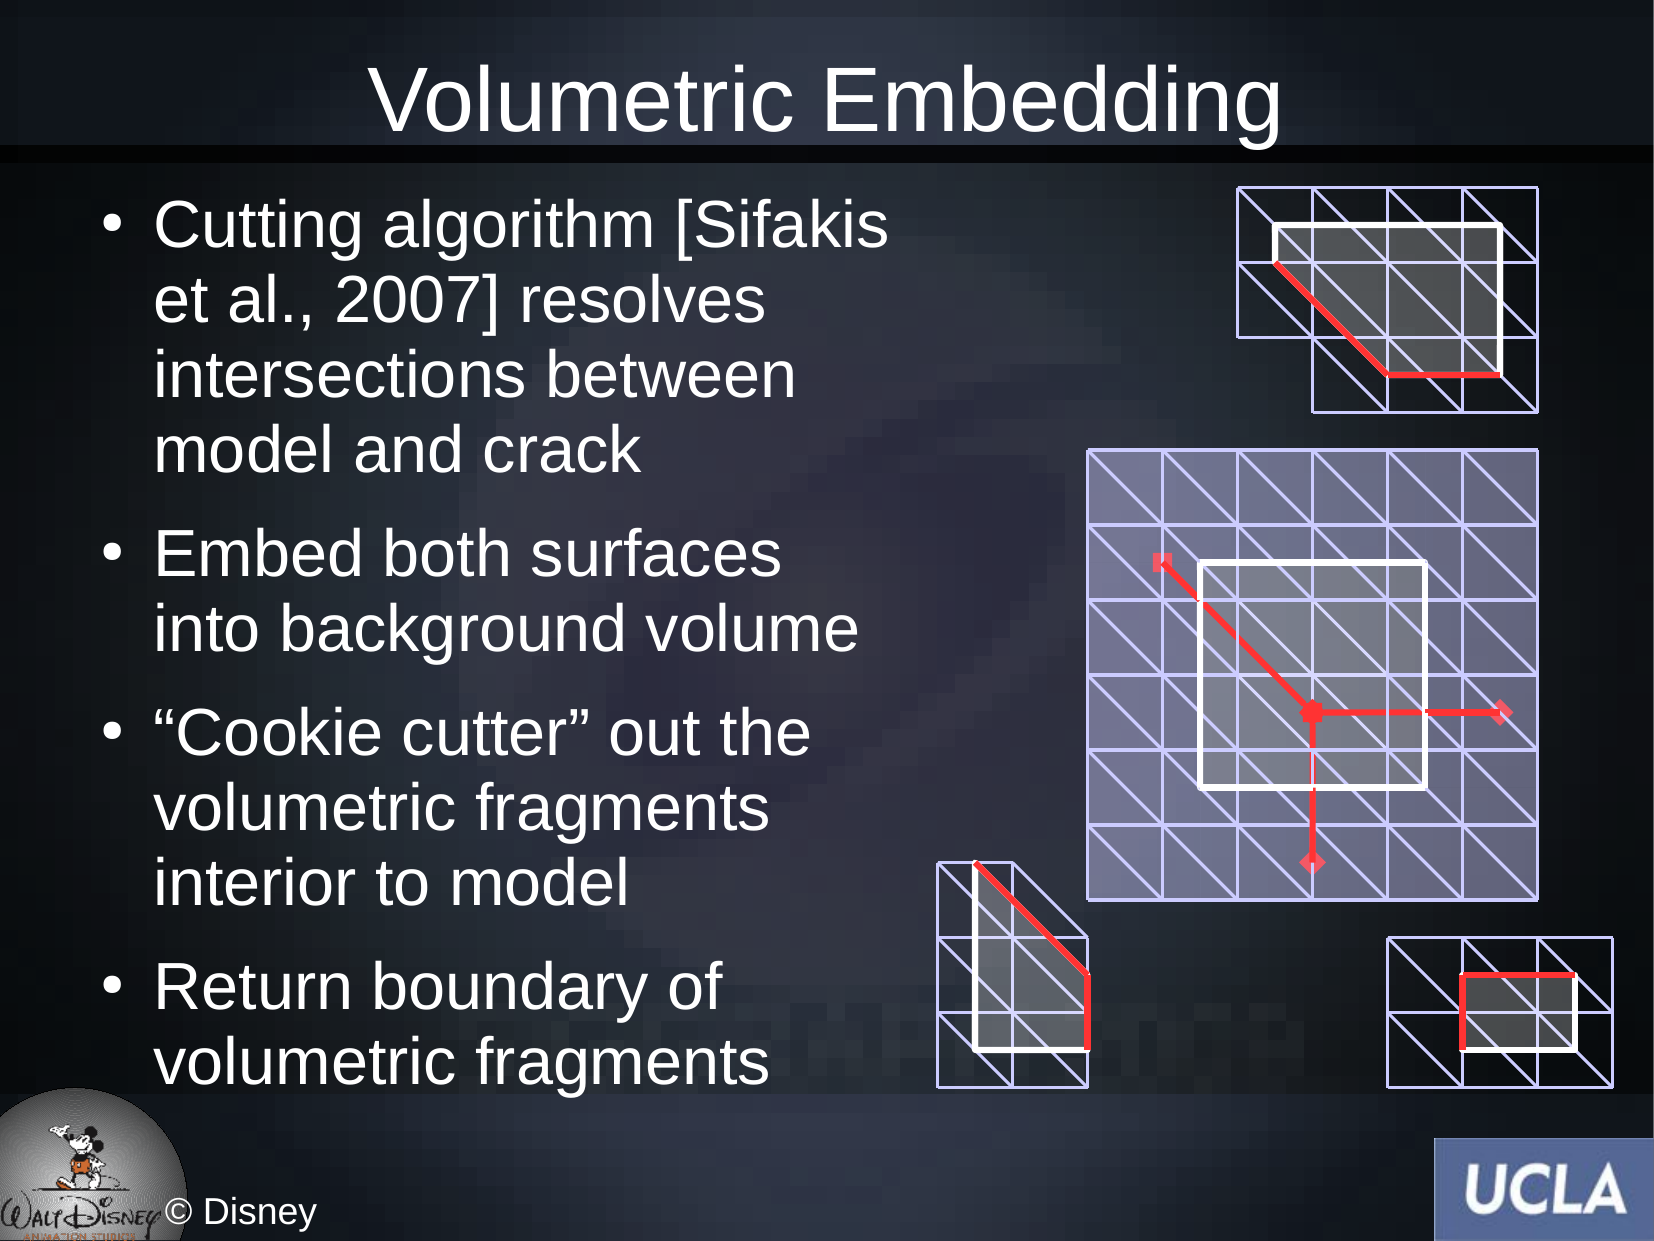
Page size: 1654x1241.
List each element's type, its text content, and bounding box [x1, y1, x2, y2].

text_box [1318, 752, 1386, 784]
text_box [1389, 530, 1418, 559]
text_box [1168, 827, 1236, 895]
title Volumetric Embedding [82, 48, 1571, 152]
text_box [1204, 610, 1236, 670]
text_box [1204, 720, 1232, 748]
text_box [1093, 602, 1161, 670]
text_box [1464, 830, 1532, 898]
text_box [1093, 452, 1161, 520]
text_box [1314, 530, 1343, 559]
text_box [1428, 569, 1457, 598]
text_box [1468, 827, 1536, 895]
text_box [1204, 677, 1236, 745]
text_box [1428, 719, 1457, 748]
text_box [1464, 530, 1532, 598]
text_box [1318, 827, 1386, 895]
text_box [1164, 680, 1197, 748]
text_box [1239, 602, 1386, 709]
text_box [1464, 605, 1532, 673]
text_box [1239, 455, 1307, 523]
text_box [1275, 225, 1501, 376]
text_box [1089, 755, 1157, 823]
text_box [1089, 455, 1157, 523]
text_box [1389, 755, 1418, 784]
text_box [1357, 791, 1386, 820]
text_box [1428, 644, 1457, 673]
text_box [1168, 602, 1196, 630]
text_box [1204, 645, 1232, 673]
text_box [1208, 602, 1236, 630]
text_box [1432, 716, 1461, 745]
text_box [1393, 677, 1422, 706]
text_box [1393, 452, 1461, 520]
text_box [1428, 602, 1461, 670]
text_box [1243, 527, 1311, 559]
text_box [1393, 527, 1461, 595]
text_box [1093, 827, 1161, 895]
text_box [1428, 752, 1461, 820]
text_box [1282, 566, 1311, 595]
text_box [1316, 757, 1343, 784]
text_box [975, 868, 1088, 1051]
text_box [1239, 791, 1307, 823]
text_box [1464, 455, 1532, 523]
text_box [1239, 566, 1307, 598]
text_box [1164, 530, 1197, 591]
text_box [1089, 680, 1157, 748]
text_box [1389, 716, 1422, 748]
text_box [1464, 680, 1493, 709]
text_box [1089, 830, 1157, 898]
text_box [1243, 452, 1311, 520]
text_box [1168, 527, 1236, 559]
text_box [1243, 752, 1309, 784]
text_box [1357, 566, 1386, 595]
text_box [1468, 752, 1536, 820]
text_box [1168, 452, 1236, 520]
text_box [1207, 791, 1236, 820]
text_box [1239, 755, 1268, 784]
text_box [1389, 791, 1457, 823]
text_box [1239, 645, 1309, 748]
text_box [1468, 602, 1536, 670]
text_box [1318, 527, 1386, 559]
list Cutting algorithm [Sifakis et al., 2007] resolves intersections between model and crack Embed both surfaces into background volume “Cookie cutter” out the volumetric fragments interior to model Return boundary of volumetric fragments [82, 187, 901, 1099]
text_box [1428, 677, 1461, 709]
text_box [1466, 978, 1575, 1050]
text_box [1314, 832, 1382, 898]
text_box [1464, 716, 1532, 748]
text_box [1204, 570, 1232, 598]
text_box [1204, 752, 1236, 784]
text_box [1389, 455, 1457, 523]
text_box [1314, 455, 1382, 523]
text_box [1389, 680, 1418, 709]
text_box [1207, 566, 1236, 595]
text_box [1164, 570, 1192, 598]
picture [0, 0, 1654, 1241]
text_box [1164, 755, 1232, 823]
text_box [1168, 752, 1197, 781]
text_box [1164, 605, 1197, 673]
text_box [1093, 527, 1161, 595]
text_box [1393, 827, 1461, 895]
text_box [1089, 530, 1157, 598]
text_box [1089, 605, 1157, 673]
text_box [1393, 602, 1422, 631]
text_box [1389, 605, 1422, 673]
text_box [1464, 755, 1532, 823]
text_box [1093, 752, 1161, 820]
text_box [1314, 566, 1382, 598]
text_box [1318, 452, 1386, 520]
text_box [1243, 827, 1311, 895]
text_box [1393, 752, 1422, 781]
text_box [1389, 830, 1457, 898]
text_box [1239, 830, 1307, 898]
text_box [1468, 677, 1536, 745]
text_box [1164, 455, 1232, 523]
text_box [1093, 677, 1161, 745]
text_box [1468, 527, 1536, 595]
text_box [1239, 530, 1268, 559]
text_box [1282, 791, 1309, 818]
text_box [1164, 830, 1232, 898]
text_box [1389, 566, 1422, 598]
text_box [1316, 716, 1386, 748]
text_box [1168, 677, 1197, 706]
text_box [1468, 452, 1536, 520]
text_box [1316, 791, 1382, 823]
